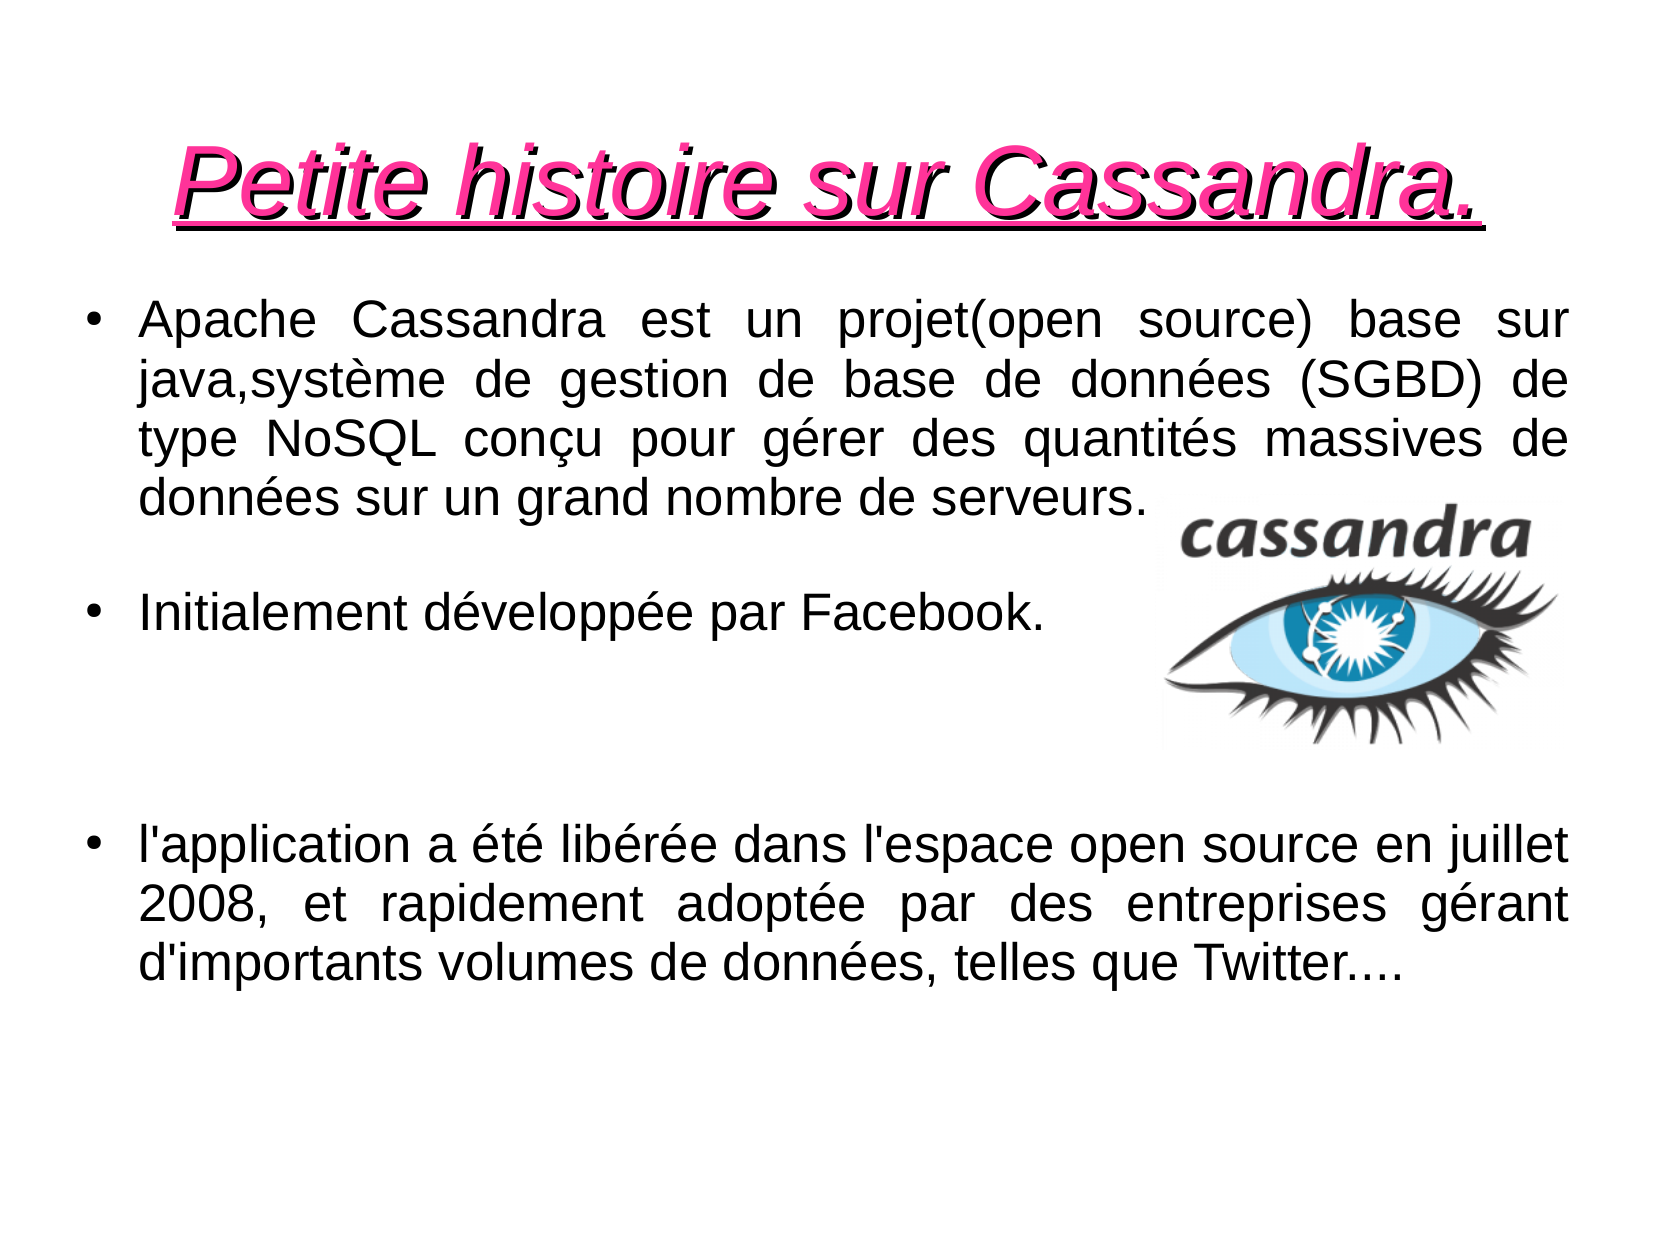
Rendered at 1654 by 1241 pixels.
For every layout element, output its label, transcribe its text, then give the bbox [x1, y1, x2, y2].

title Petite histoire sur Cassandra. [82, 49, 1571, 257]
list Apache Cassandra est un projet(open source) base sur java,système de gestion de base de données (SGBD) de type NoSQL conçu pour gérer des quantités massives de données sur un grand nombre de serveurs. Initialement développée par Facebook. l'application a été libérée dans l'espace open source en juillet 2008, et rapidement adoptée par des entreprises gérant d'importants volumes de données, telles que Twitter.... [82, 290, 1571, 1010]
picture [1155, 494, 1564, 751]
